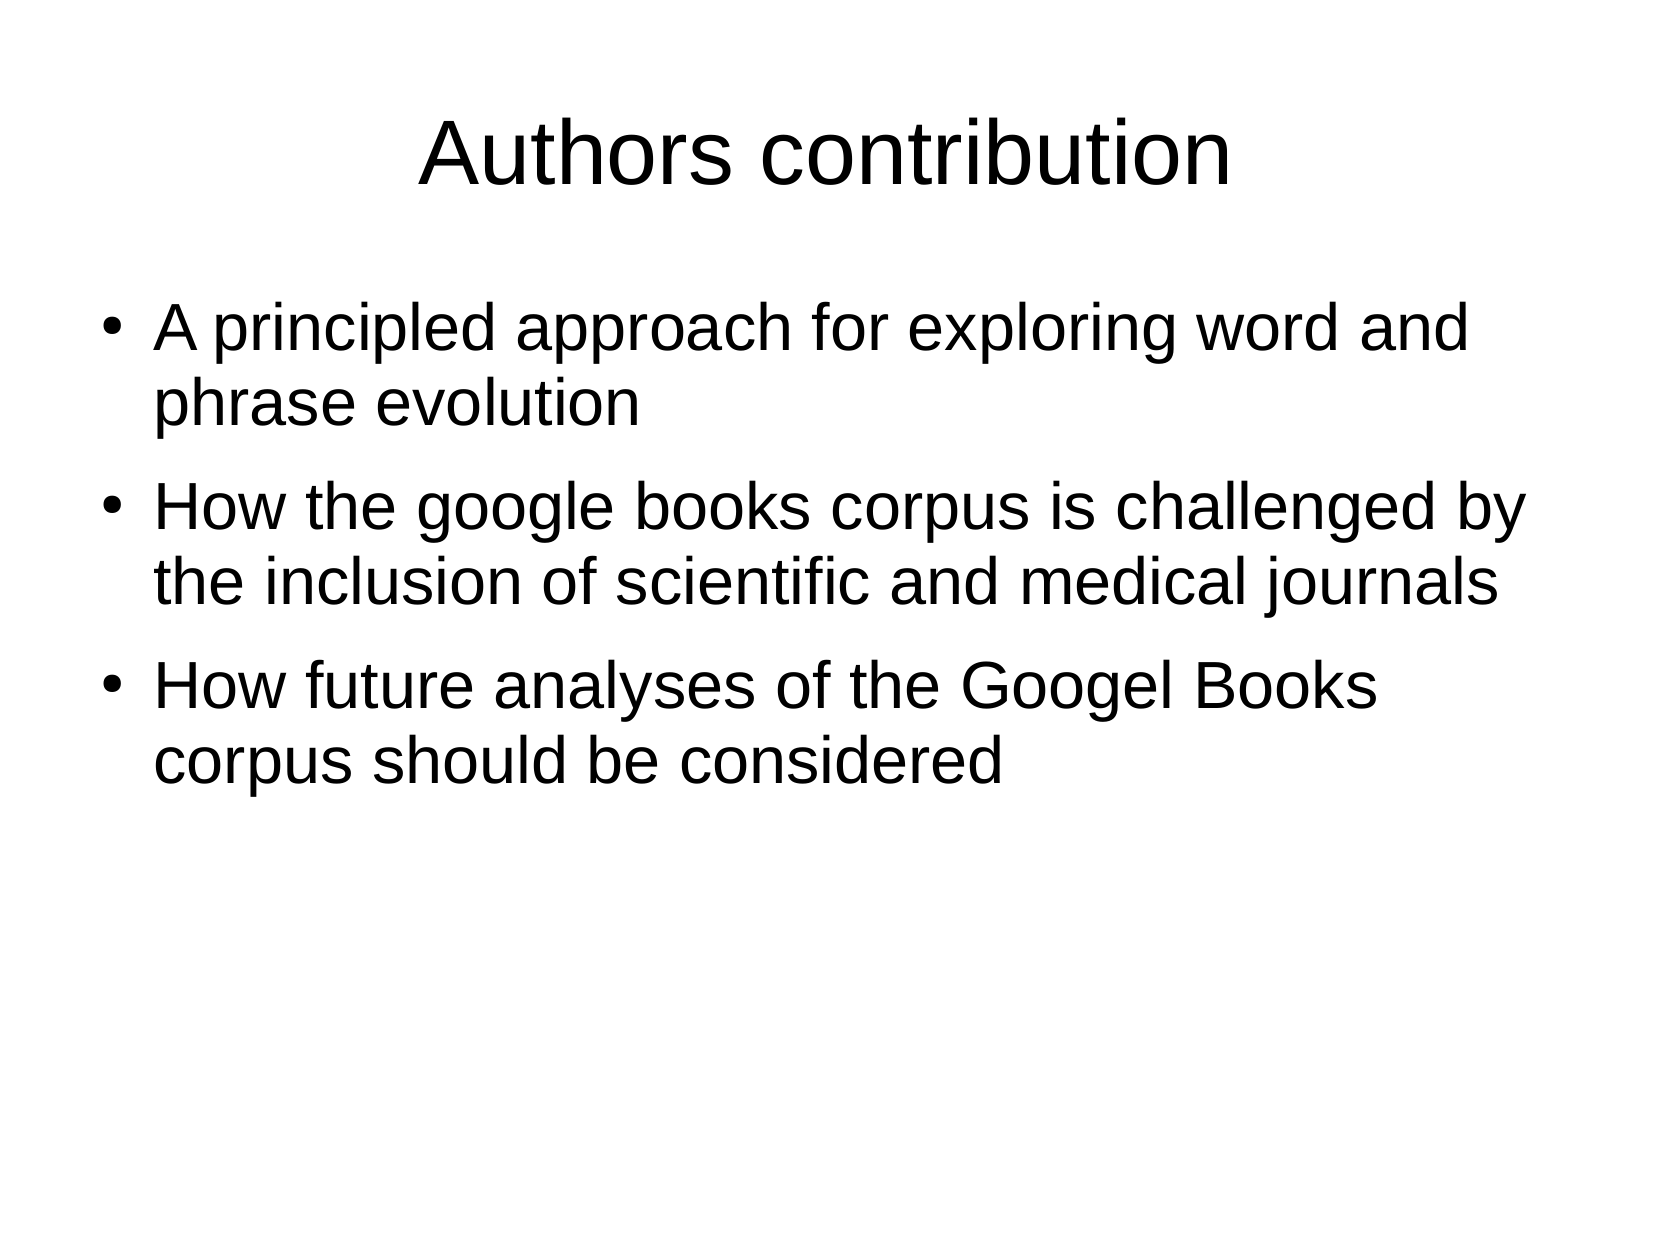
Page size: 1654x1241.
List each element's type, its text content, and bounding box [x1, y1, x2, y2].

title Authors contribution [82, 49, 1571, 257]
list A principled approach for exploring word and phrase evolution How the google books corpus is challenged by the inclusion of scientific and medical journals How future analyses of the Googel Books corpus should be considered [82, 290, 1571, 1010]
